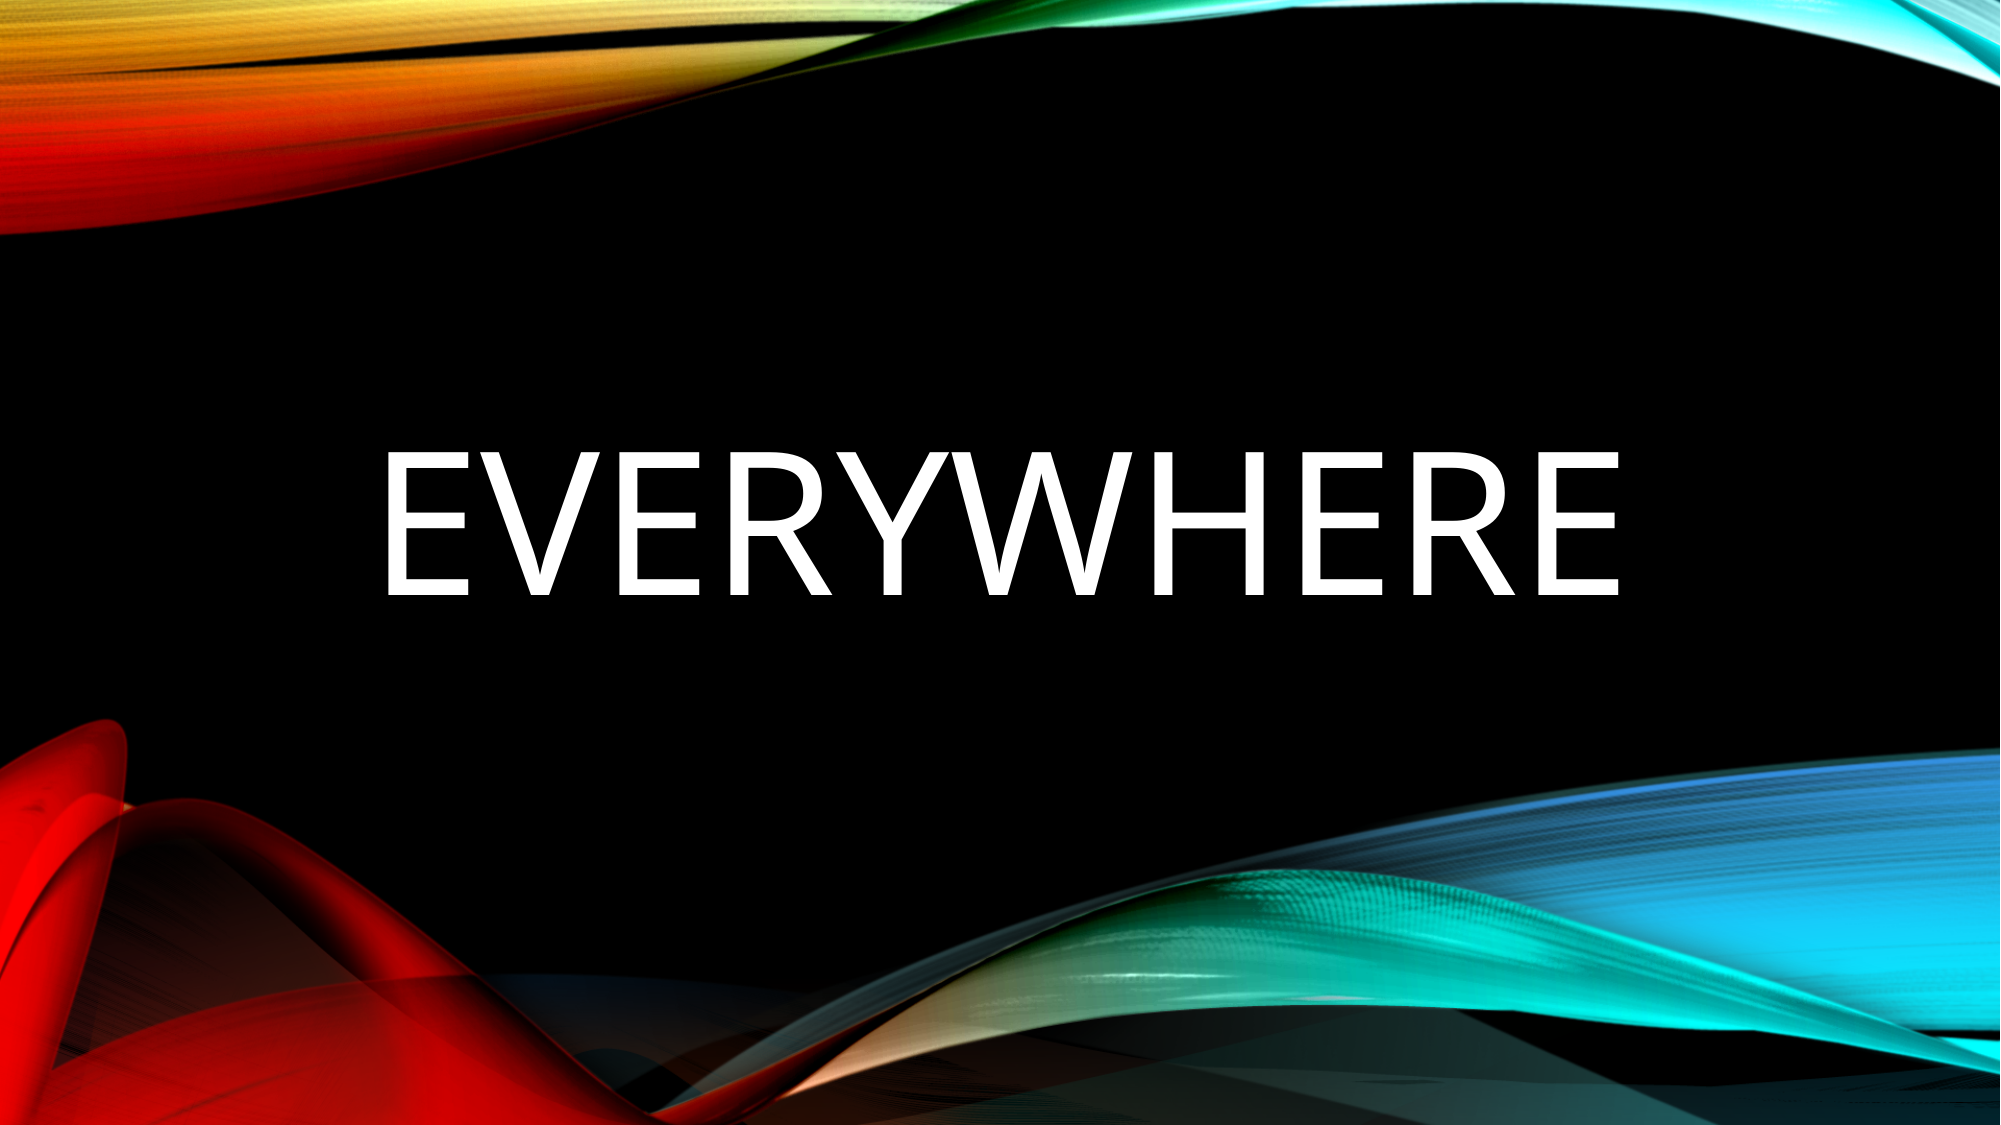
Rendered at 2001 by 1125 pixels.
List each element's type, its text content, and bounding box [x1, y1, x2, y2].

title Everywhere [225, 347, 1776, 647]
